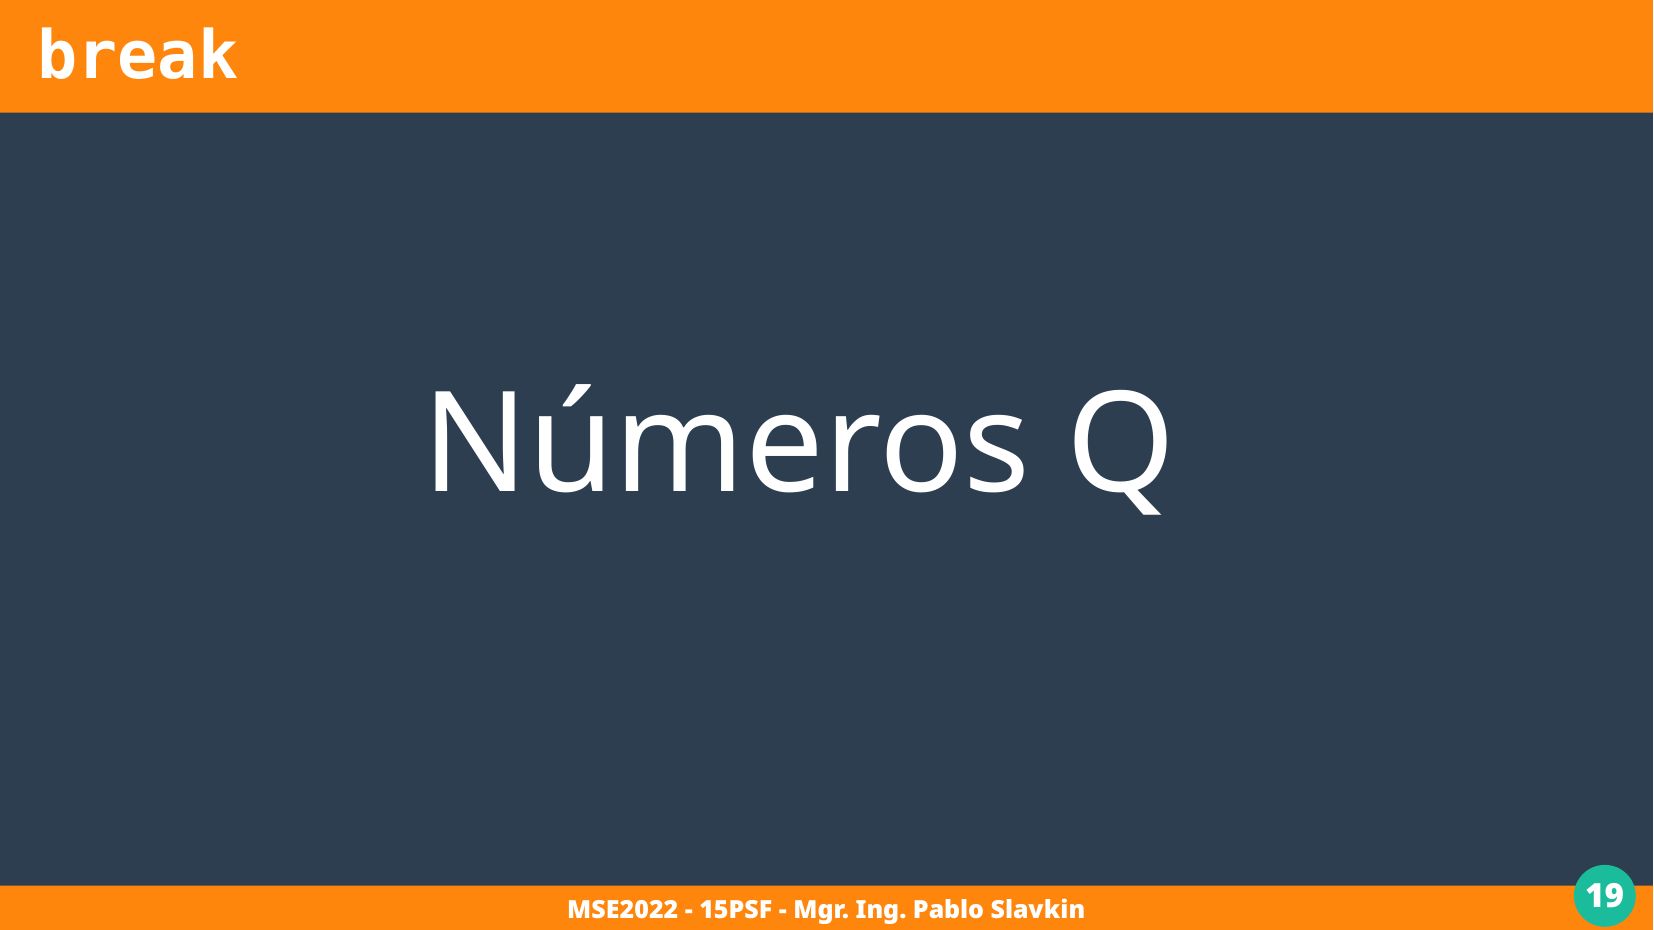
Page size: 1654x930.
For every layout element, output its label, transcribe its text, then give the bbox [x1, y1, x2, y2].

title break [37, 16, 1613, 113]
list Números Q [423, 342, 1212, 579]
